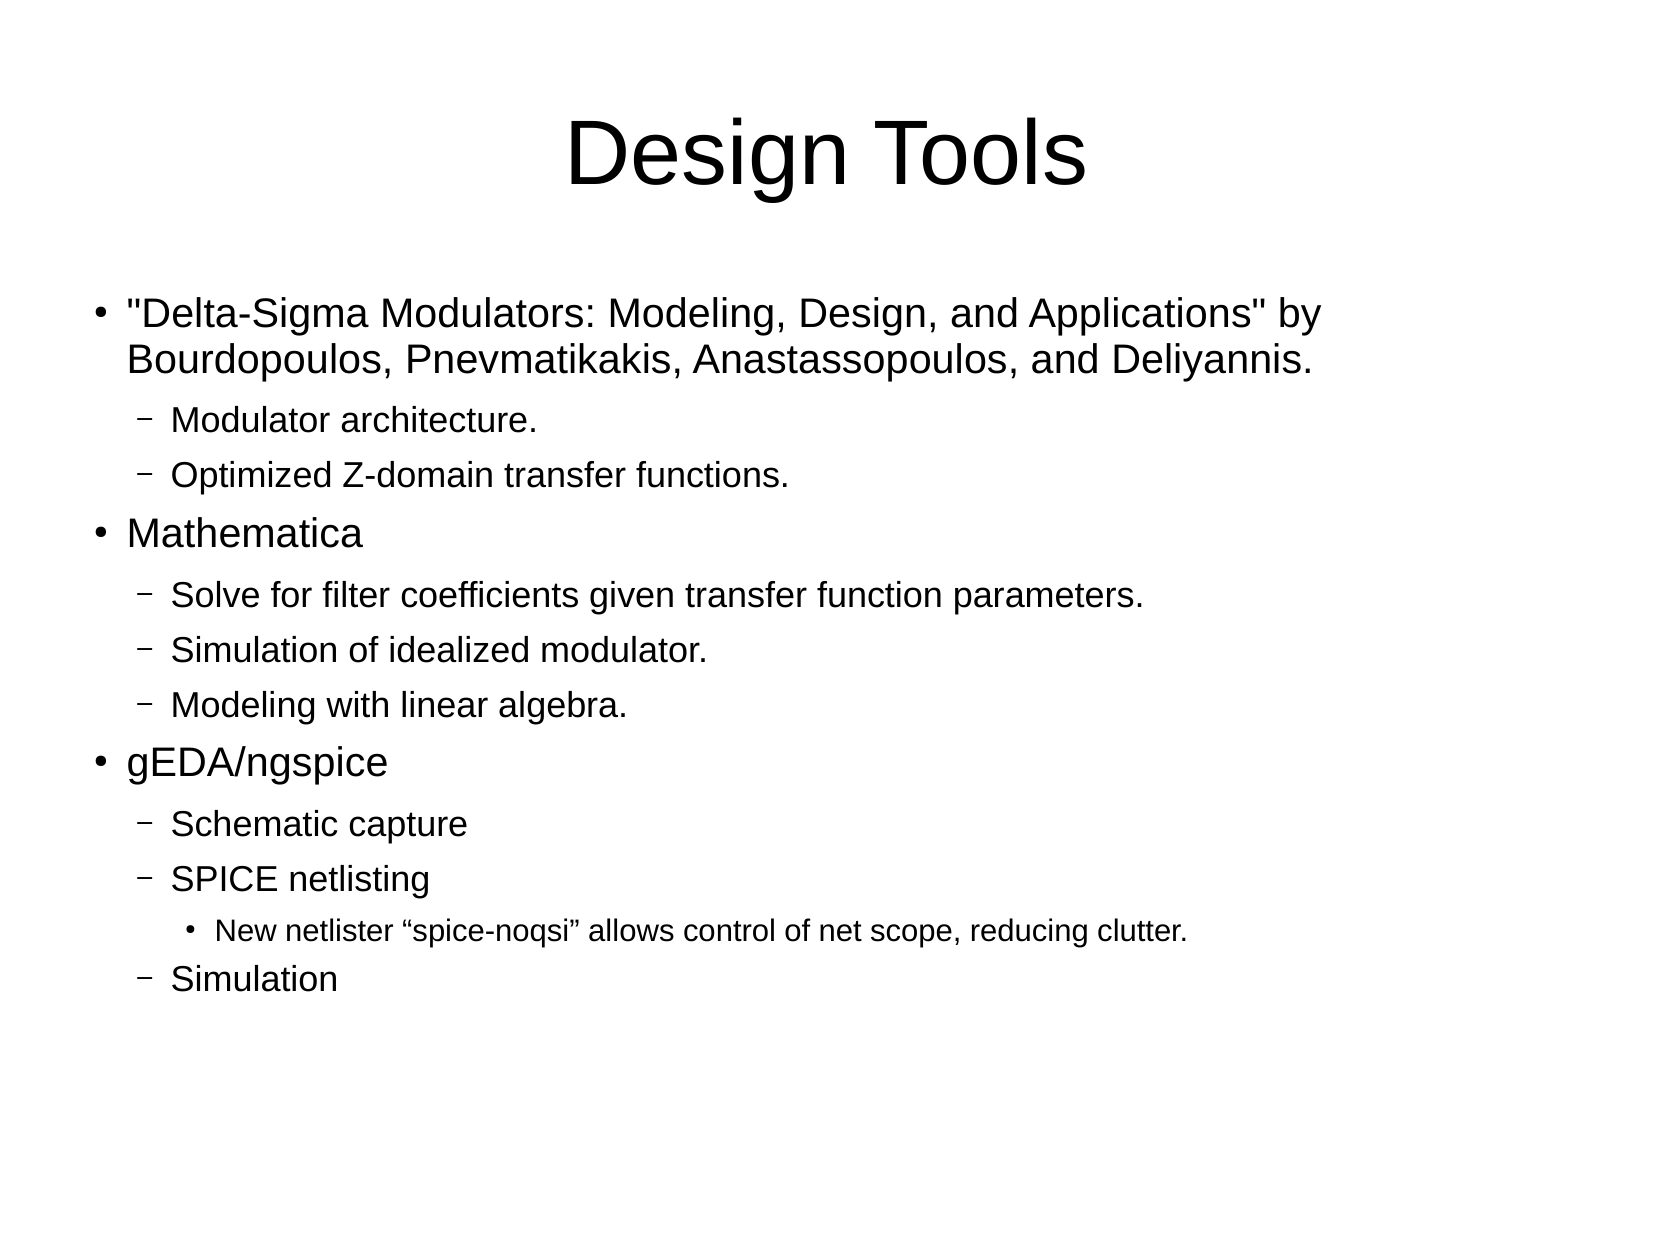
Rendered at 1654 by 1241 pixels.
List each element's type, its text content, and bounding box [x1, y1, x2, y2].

title Design Tools [82, 49, 1571, 257]
list "Delta-Sigma Modulators: Modeling, Design, and Applications" by Bourdopoulos, Pnevmatikakis, Anastassopoulos, and Deliyannis. Modulator architecture. Optimized Z-domain transfer functions. Mathematica Solve for filter coefficients given transfer function parameters. Simulation of idealized modulator. Modeling with linear algebra. gEDA/ngspice Schematic capture SPICE netlisting New netlister “spice-noqsi” allows control of net scope, reducing clutter. Simulation [82, 290, 1538, 1010]
